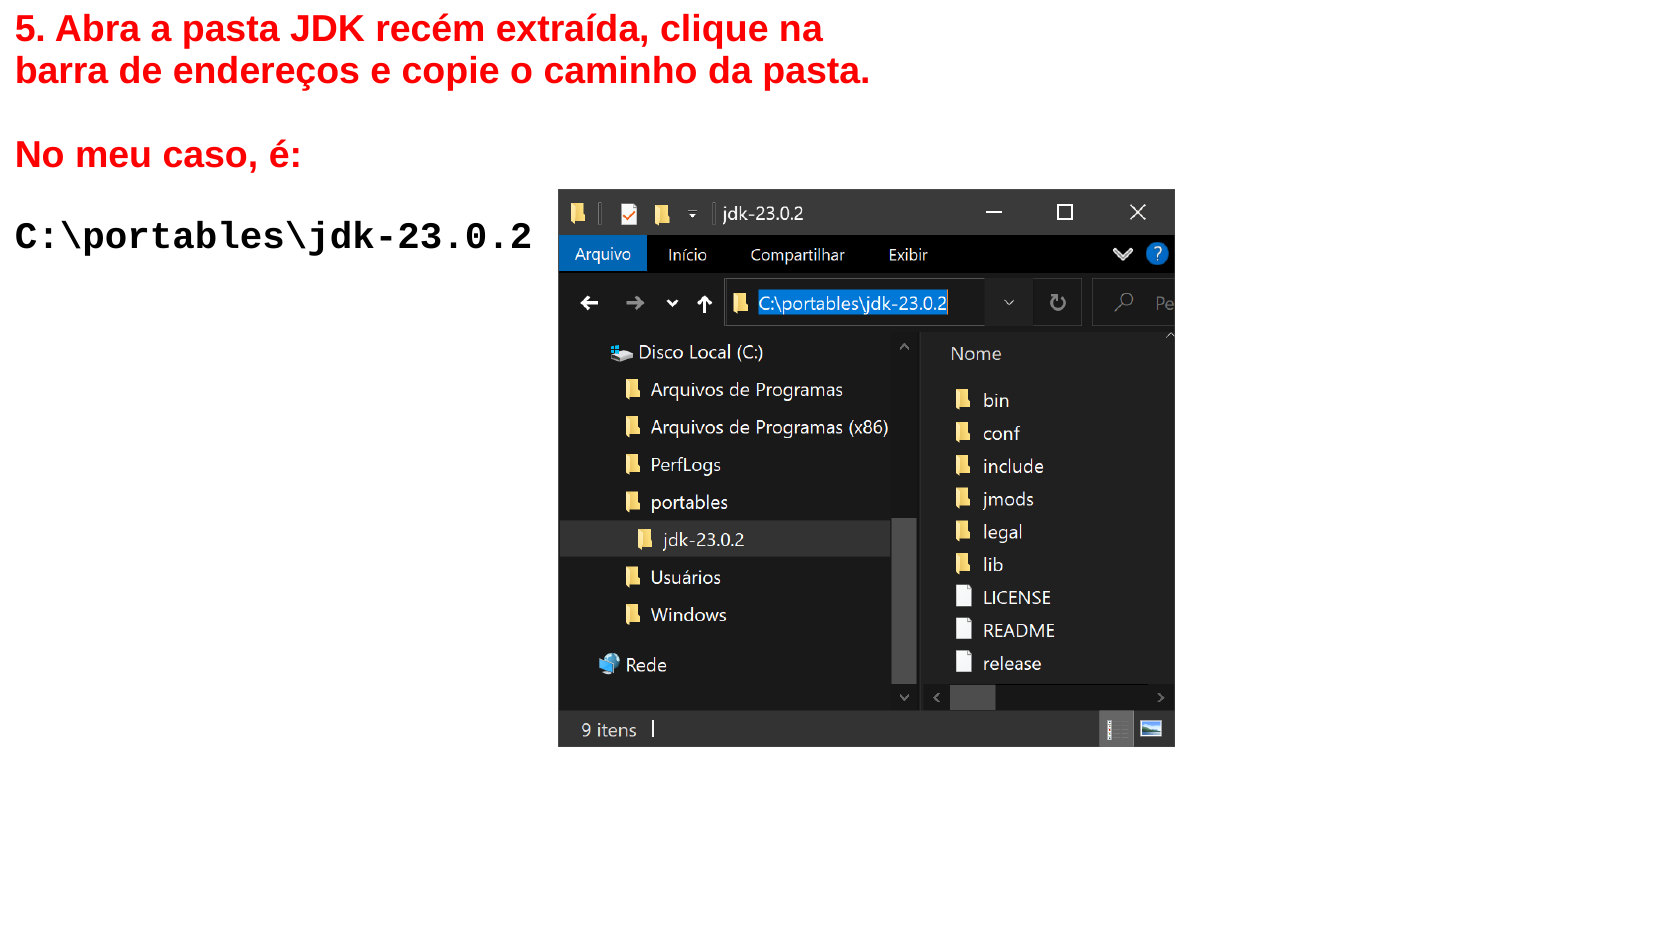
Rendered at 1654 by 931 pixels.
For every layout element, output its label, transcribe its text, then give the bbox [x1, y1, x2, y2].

text_box 5. Abra a pasta JDK recém extraída, clique na barra de endereços e copie o caminho da pasta. No meu caso, é: C:\portables\jdk-23.0.2 [0, 0, 916, 268]
picture [558, 189, 1175, 747]
